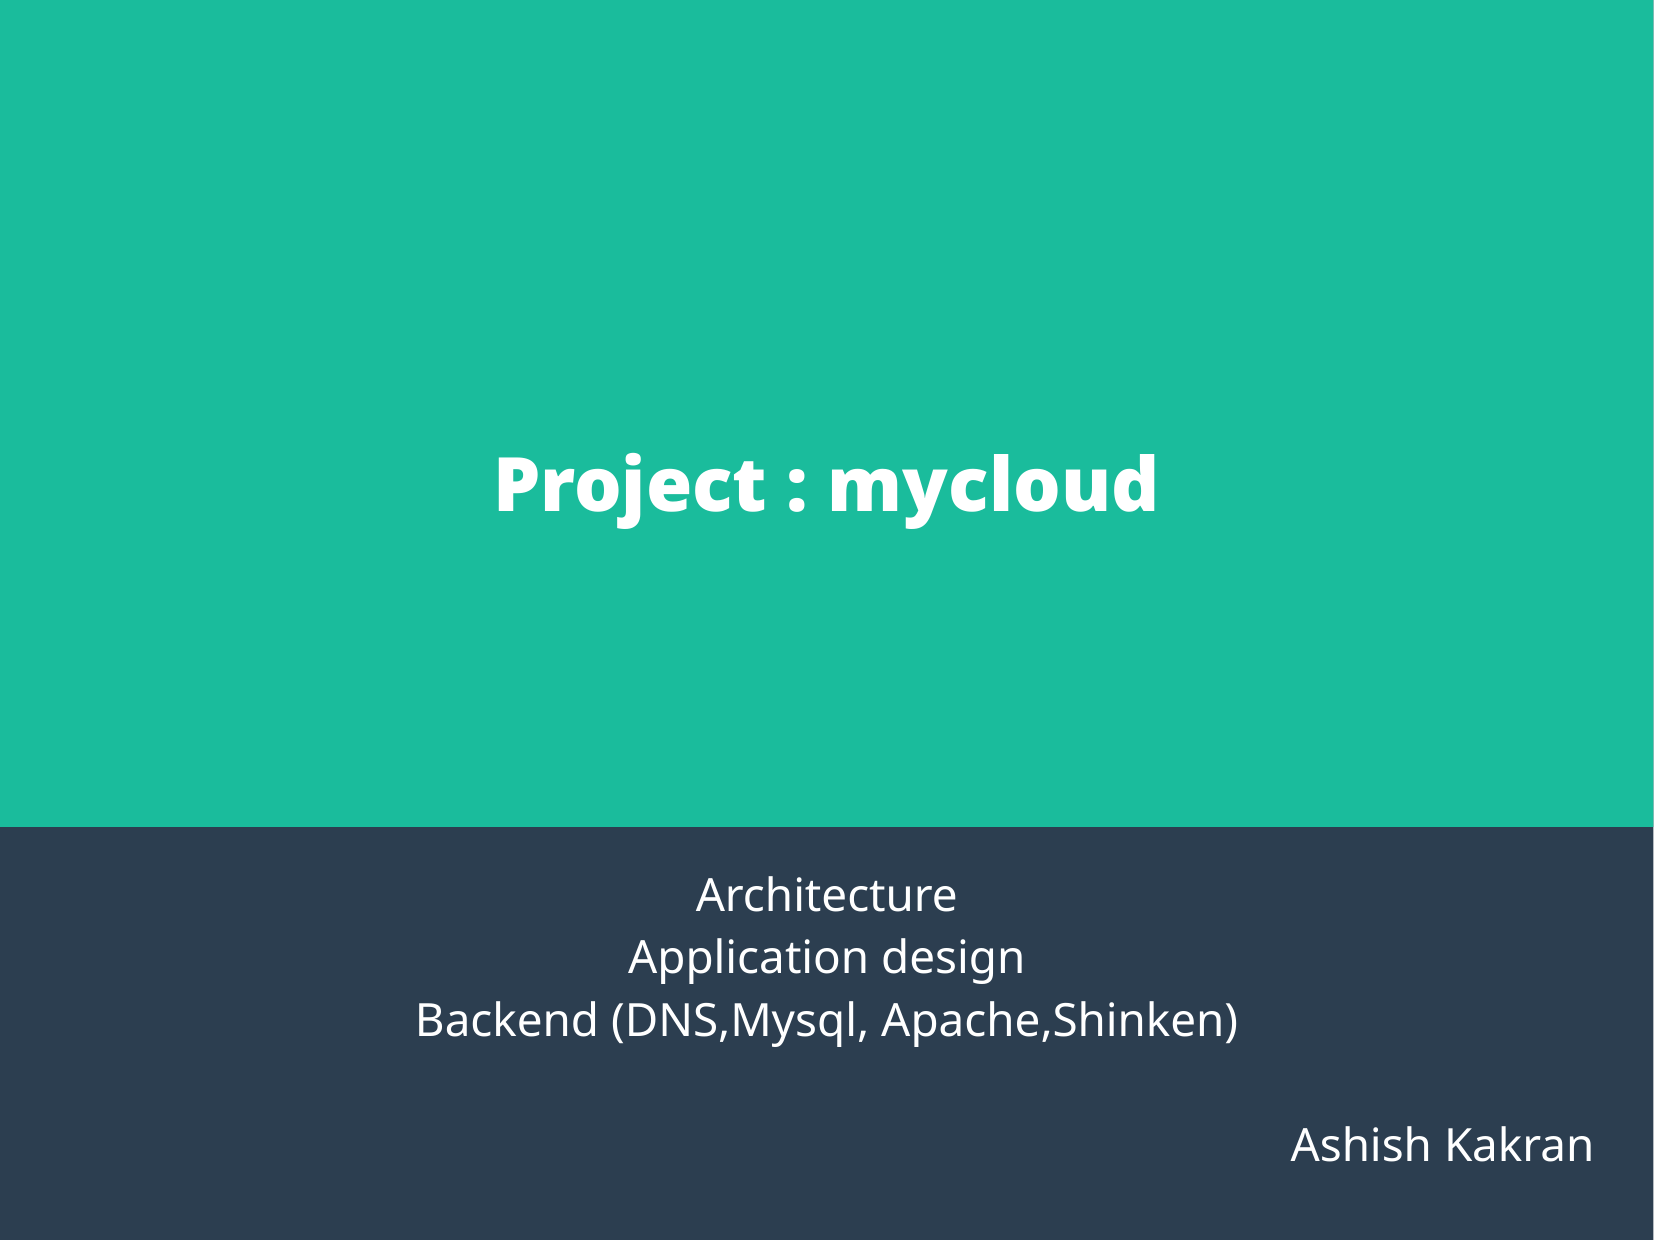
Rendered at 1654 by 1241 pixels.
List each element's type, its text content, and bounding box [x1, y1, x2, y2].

title Project : mycloud [59, 377, 1595, 536]
subtitle Architecture Application design Backend (DNS,Mysql, Apache,Shinken) Ashish Kakran [59, 856, 1595, 1182]
